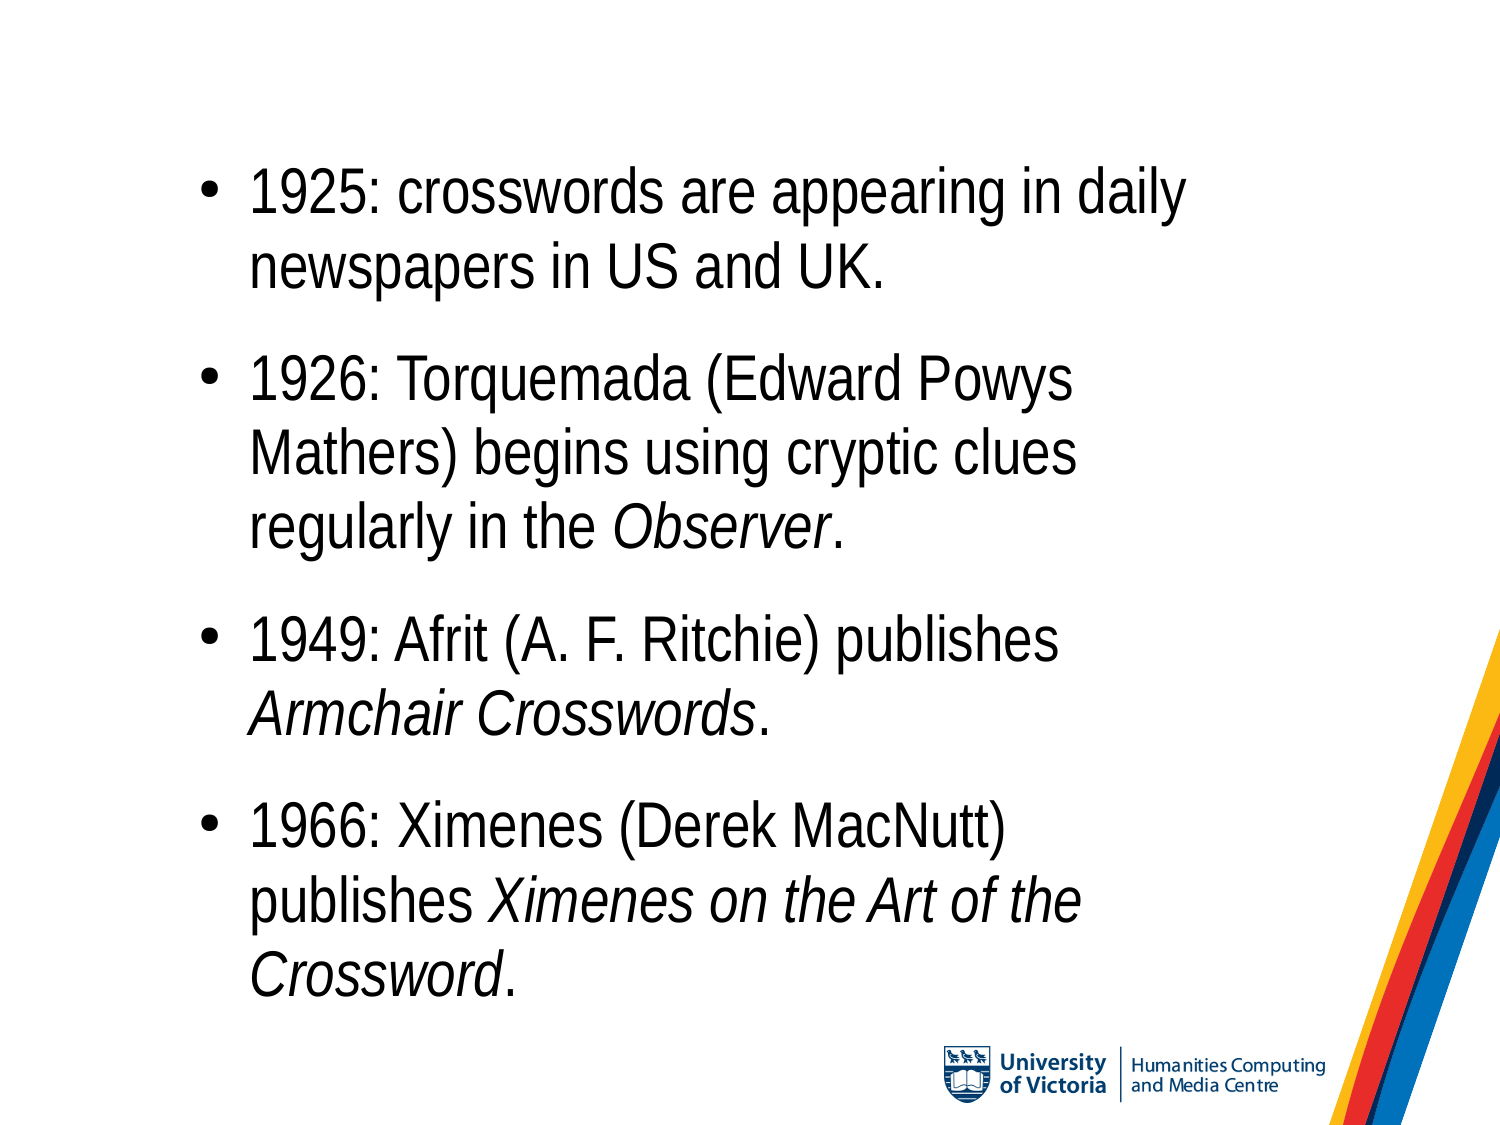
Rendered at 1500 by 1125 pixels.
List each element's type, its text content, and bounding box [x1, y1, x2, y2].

picture [0, 0, 1500, 1125]
list 1925: crosswords are appearing in daily newspapers in US and UK. 1926: Torquemada (Edward Powys Mathers) begins using cryptic clues regularly in the Observer. 1949: Afrit (A. F. Ritchie) publishes Armchair Crosswords. 1966: Ximenes (Derek MacNutt) publishes Ximenes on the Art of the Crossword. [181, 153, 1209, 1015]
